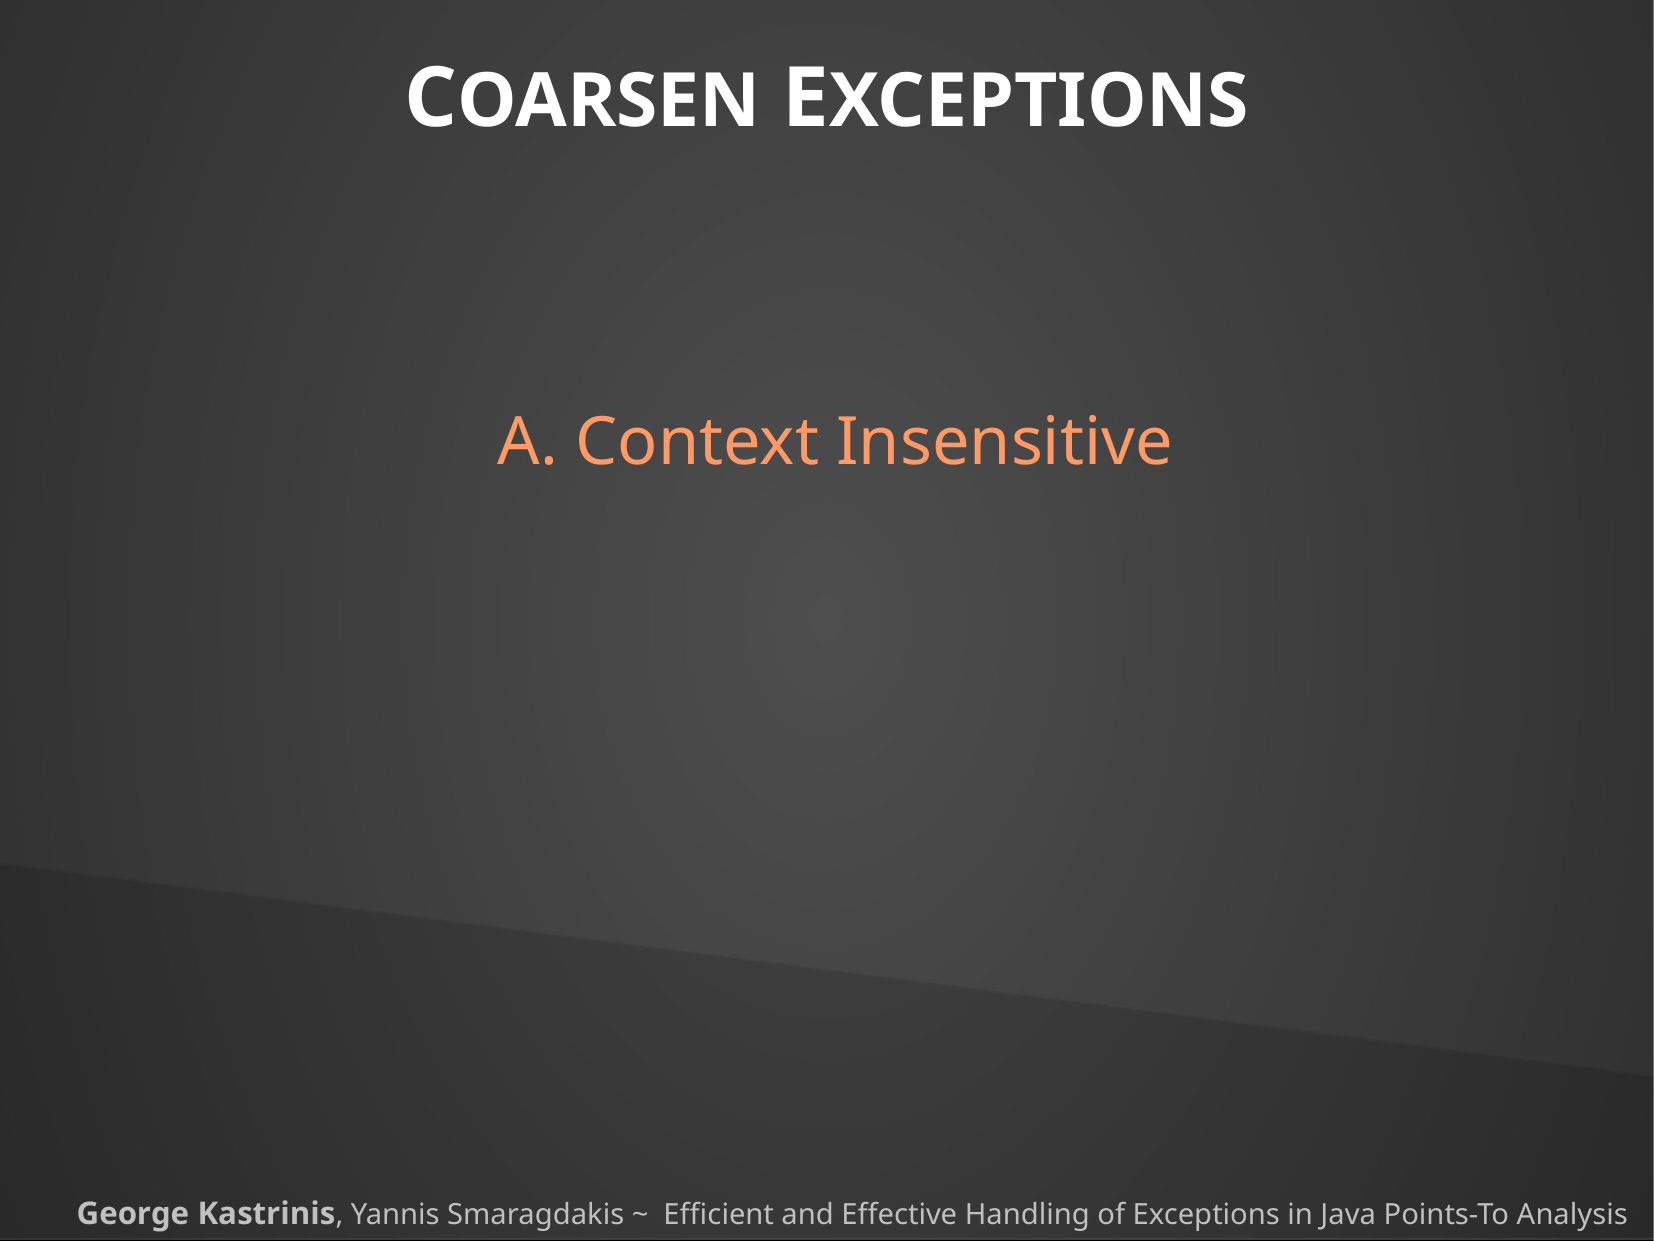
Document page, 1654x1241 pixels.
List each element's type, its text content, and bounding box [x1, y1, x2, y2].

text_box COARSEN EXCEPTIONS [310, 30, 1344, 139]
text_box A. Context Insensitive [483, 385, 1171, 476]
picture [0, 0, 1654, 1241]
